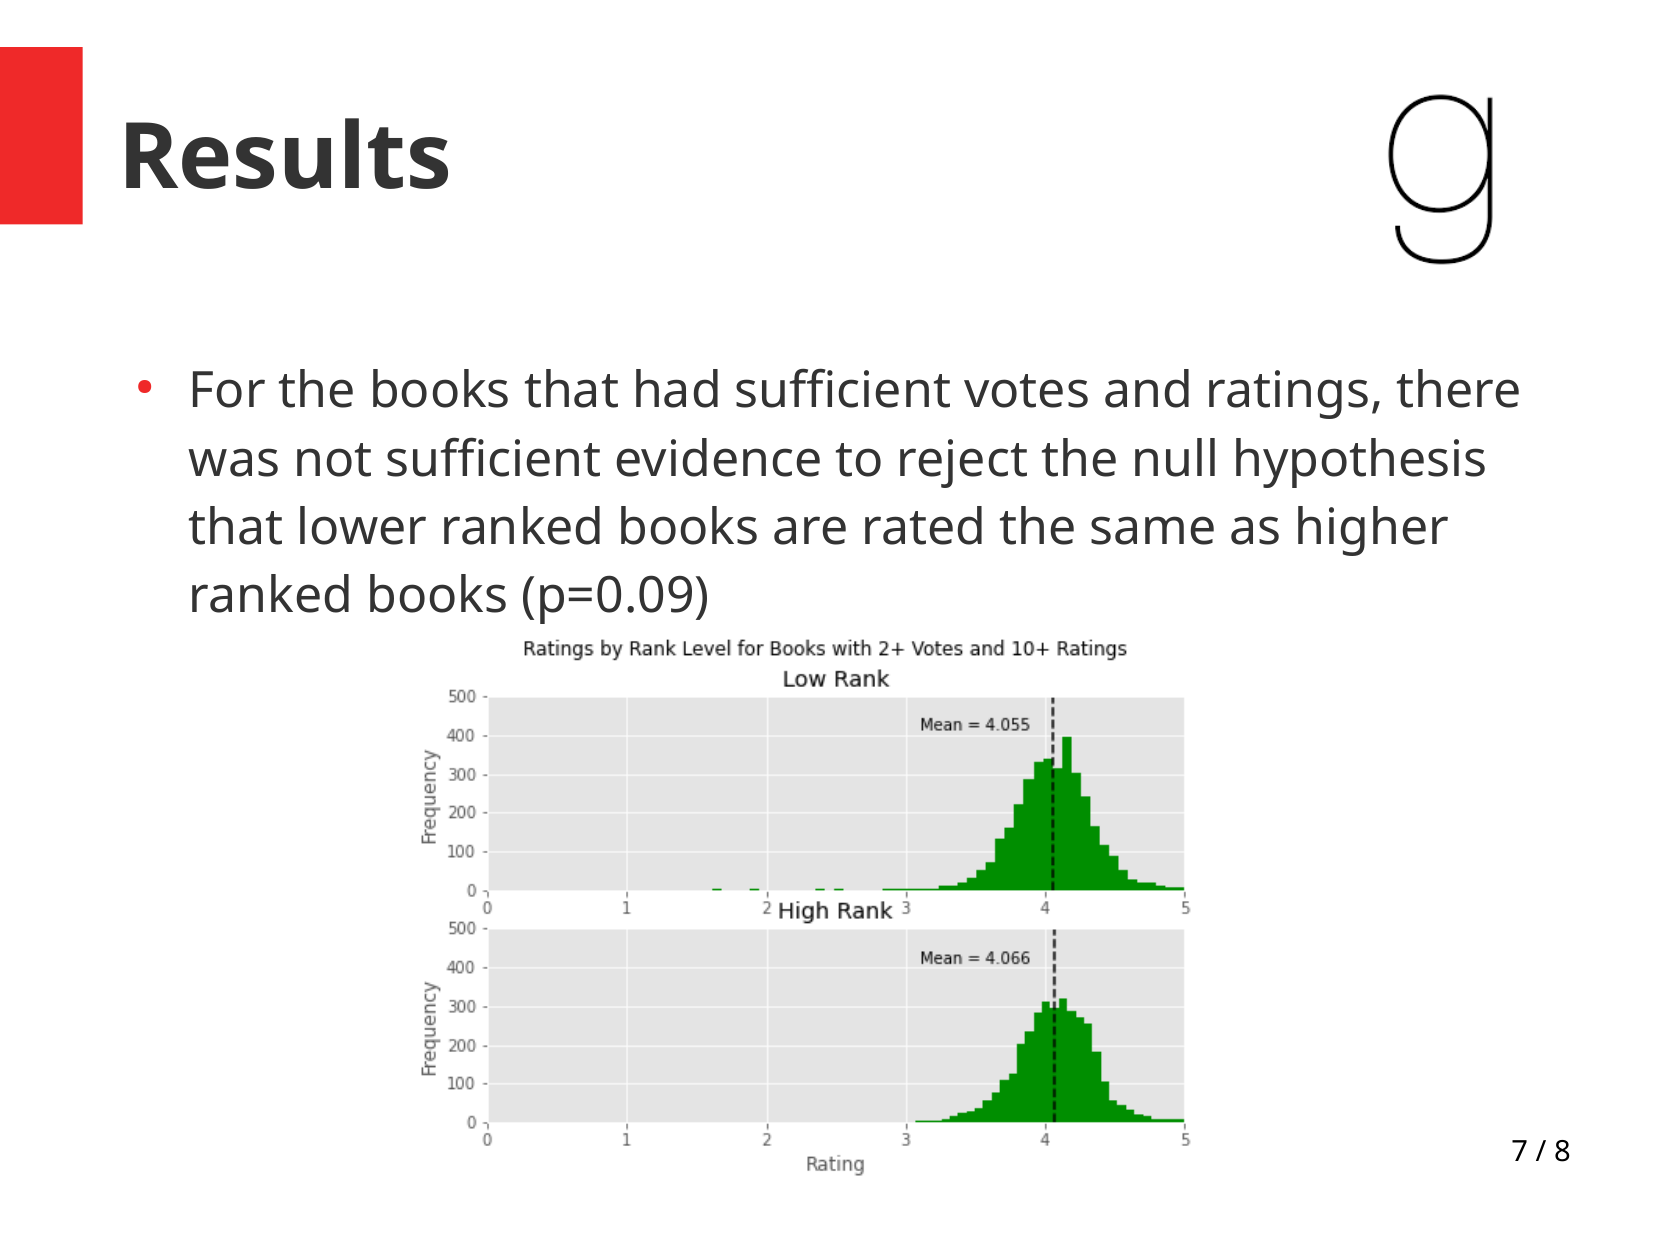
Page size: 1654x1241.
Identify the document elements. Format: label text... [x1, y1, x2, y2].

picture [1305, 44, 1576, 316]
list For the books that had sufficient votes and ratings, there was not sufficient evidence to reject the null hypothesis that lower ranked books are rated the same as higher ranked books (p=0.09) [118, 354, 1536, 1074]
title Results [118, 49, 1305, 257]
picture [375, 629, 1275, 1193]
